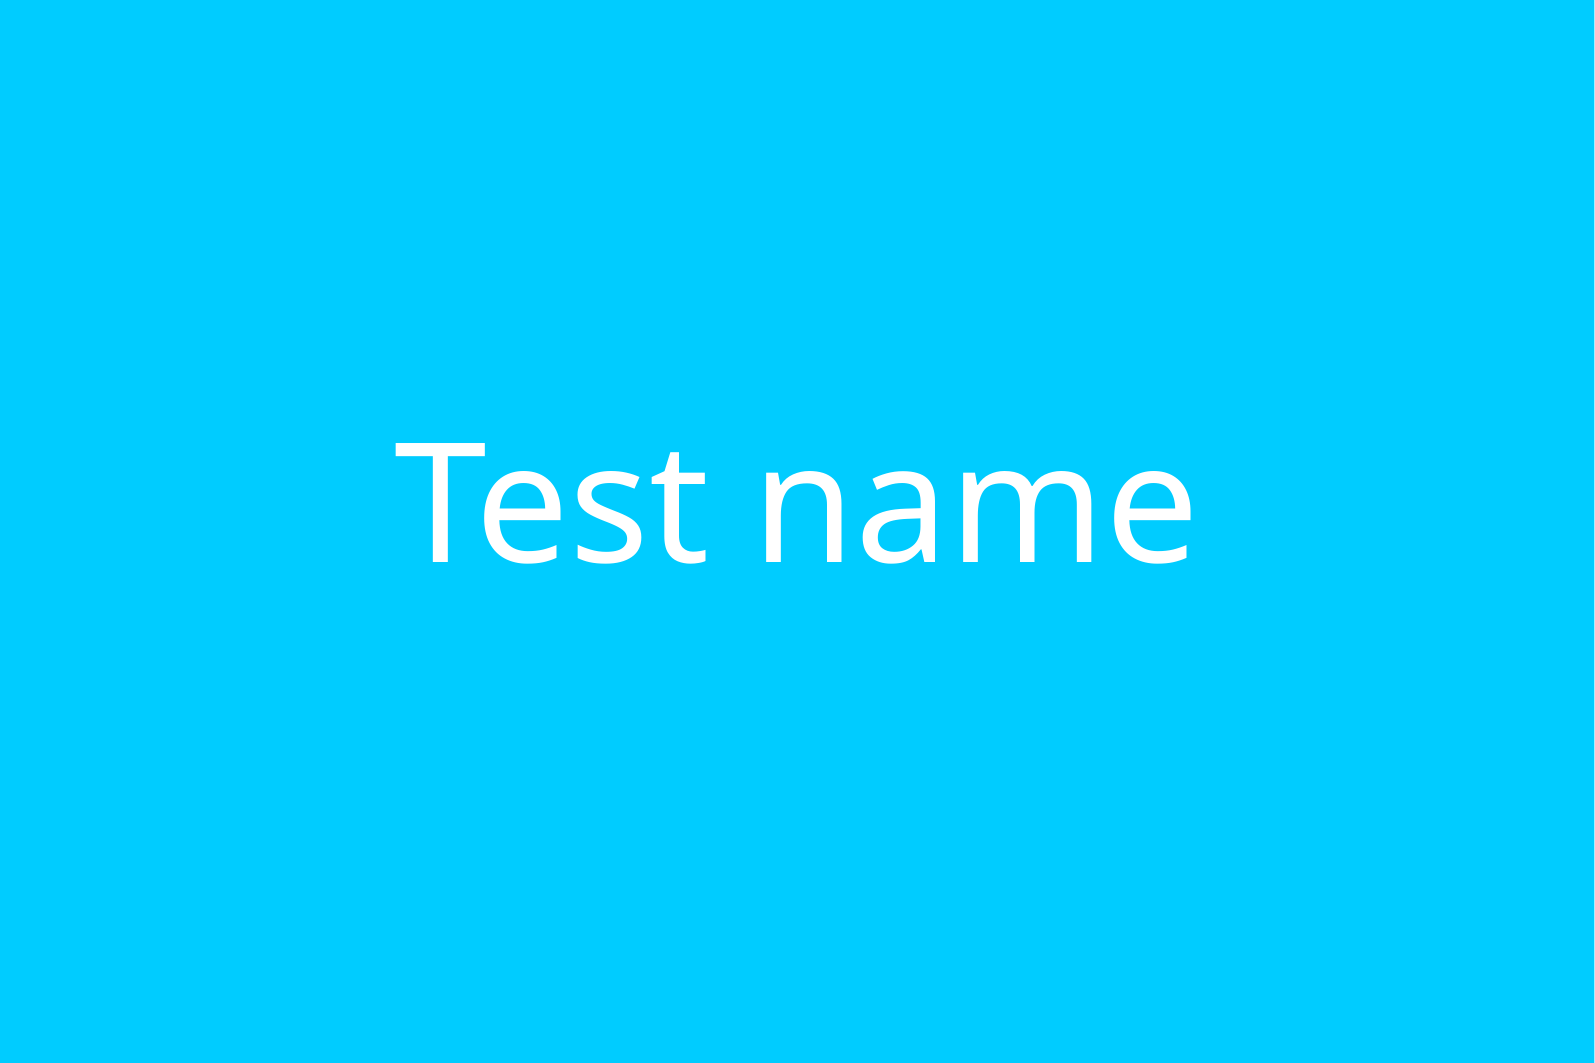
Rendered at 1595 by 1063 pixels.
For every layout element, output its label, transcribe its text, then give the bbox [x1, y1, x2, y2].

text_box Test name [79, 42, 1515, 951]
